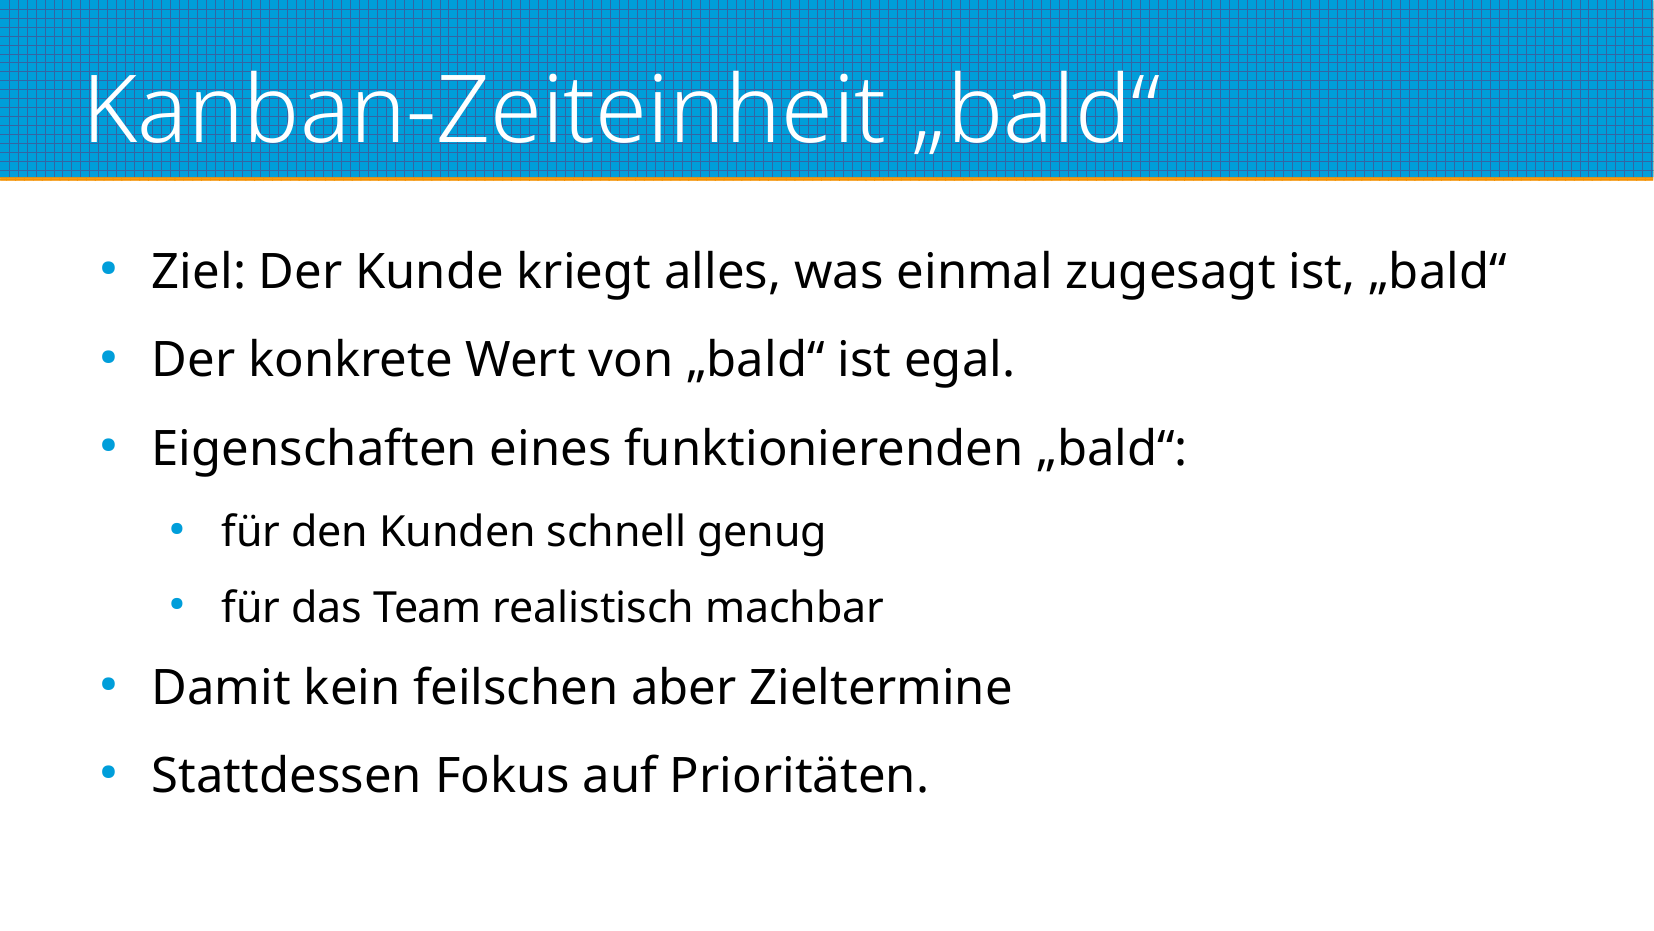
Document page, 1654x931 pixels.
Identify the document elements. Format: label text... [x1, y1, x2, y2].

list Ziel: Der Kunde kriegt alles, was einmal zugesagt ist, „bald“ Der konkrete Wert von „bald“ ist egal. Eigenschaften eines funktionierenden „bald“: für den Kunden schnell genug für das Team realistisch machbar Damit kein feilschen aber Zieltermine Stattdessen Fokus auf Prioritäten. [82, 236, 1565, 811]
title Kanban-Zeiteinheit „bald“ [82, 14, 1571, 171]
